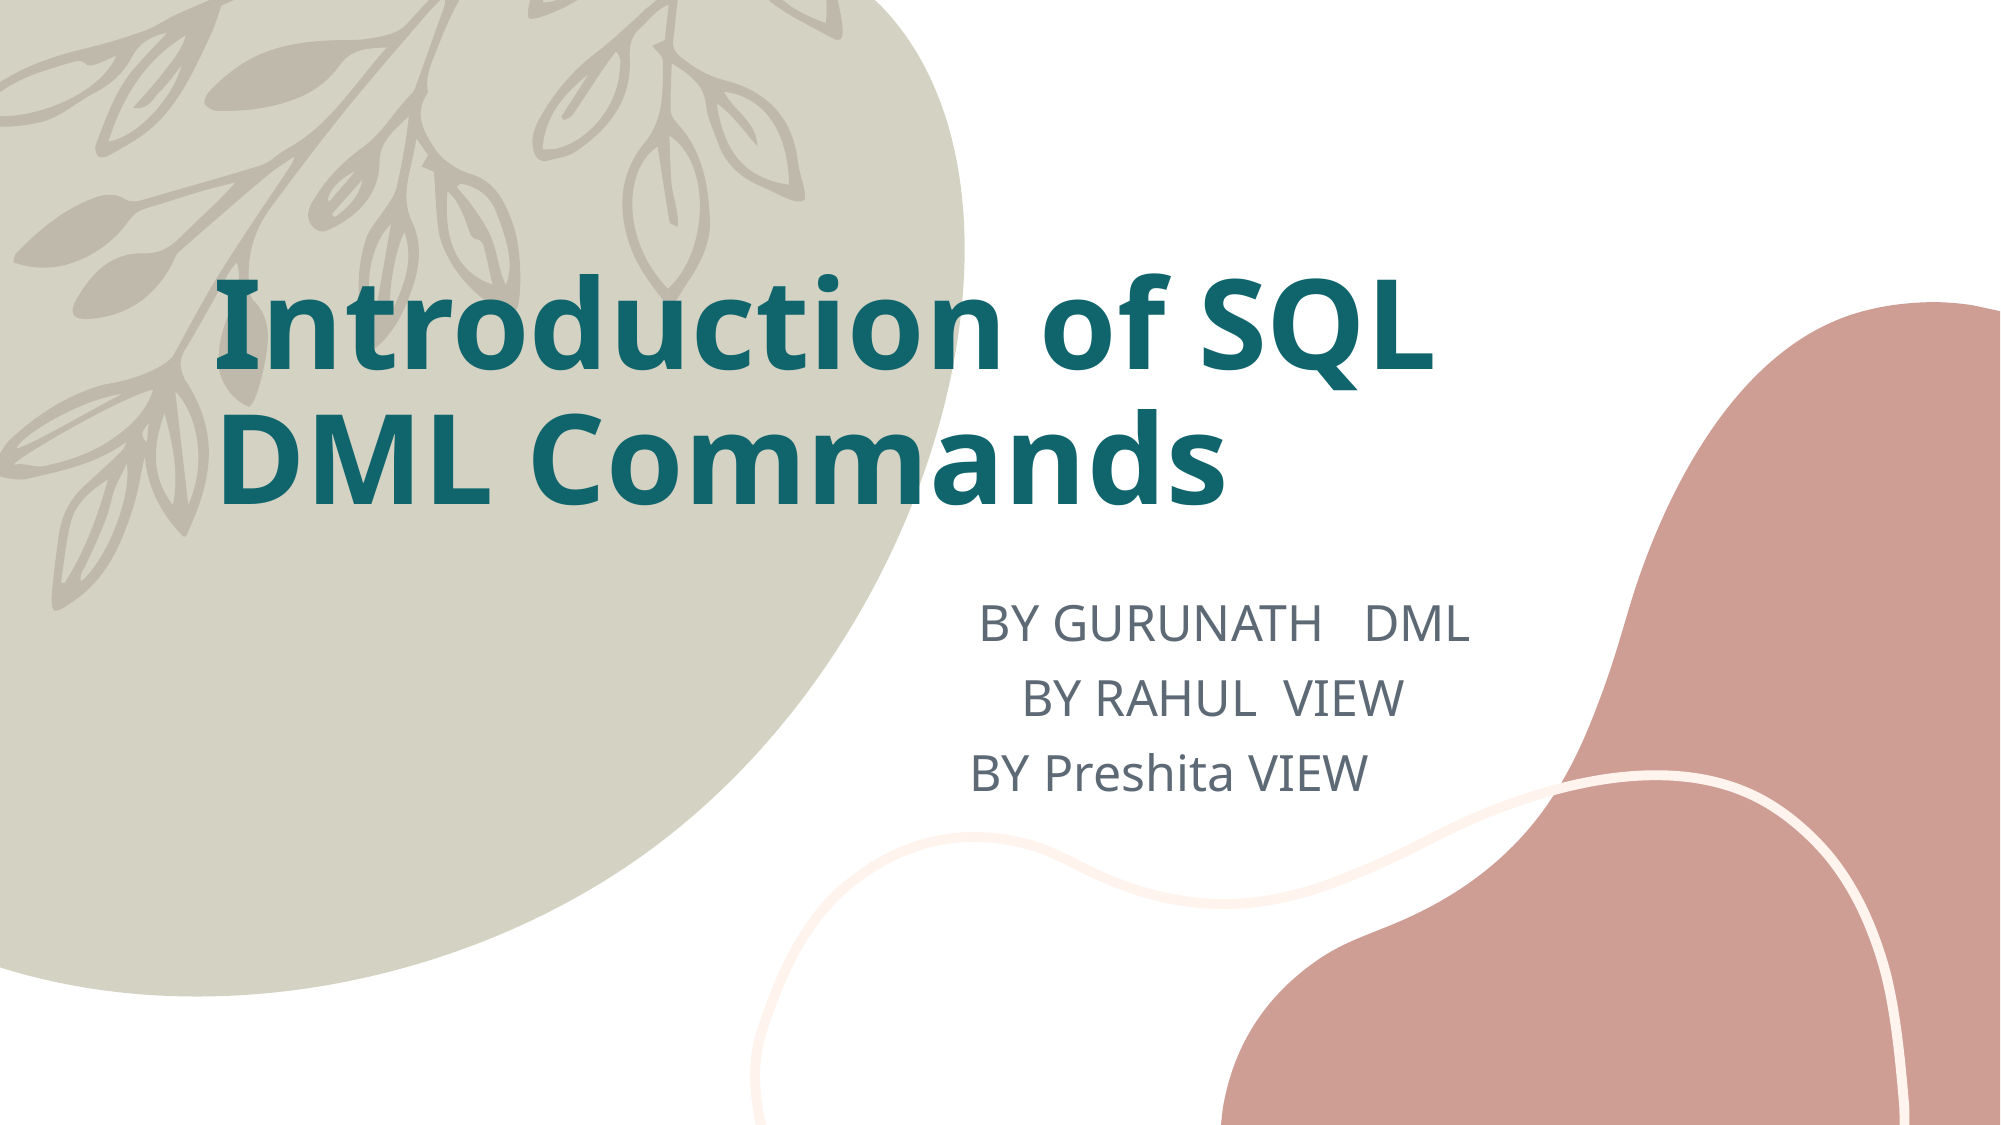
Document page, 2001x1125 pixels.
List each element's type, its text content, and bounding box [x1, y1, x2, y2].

title Introduction of SQL DML Commands [198, 184, 1750, 690]
subtitle BY GURUNATH DML BY RAHUL VIEW BY Preshita VIEW [249, 590, 1750, 863]
